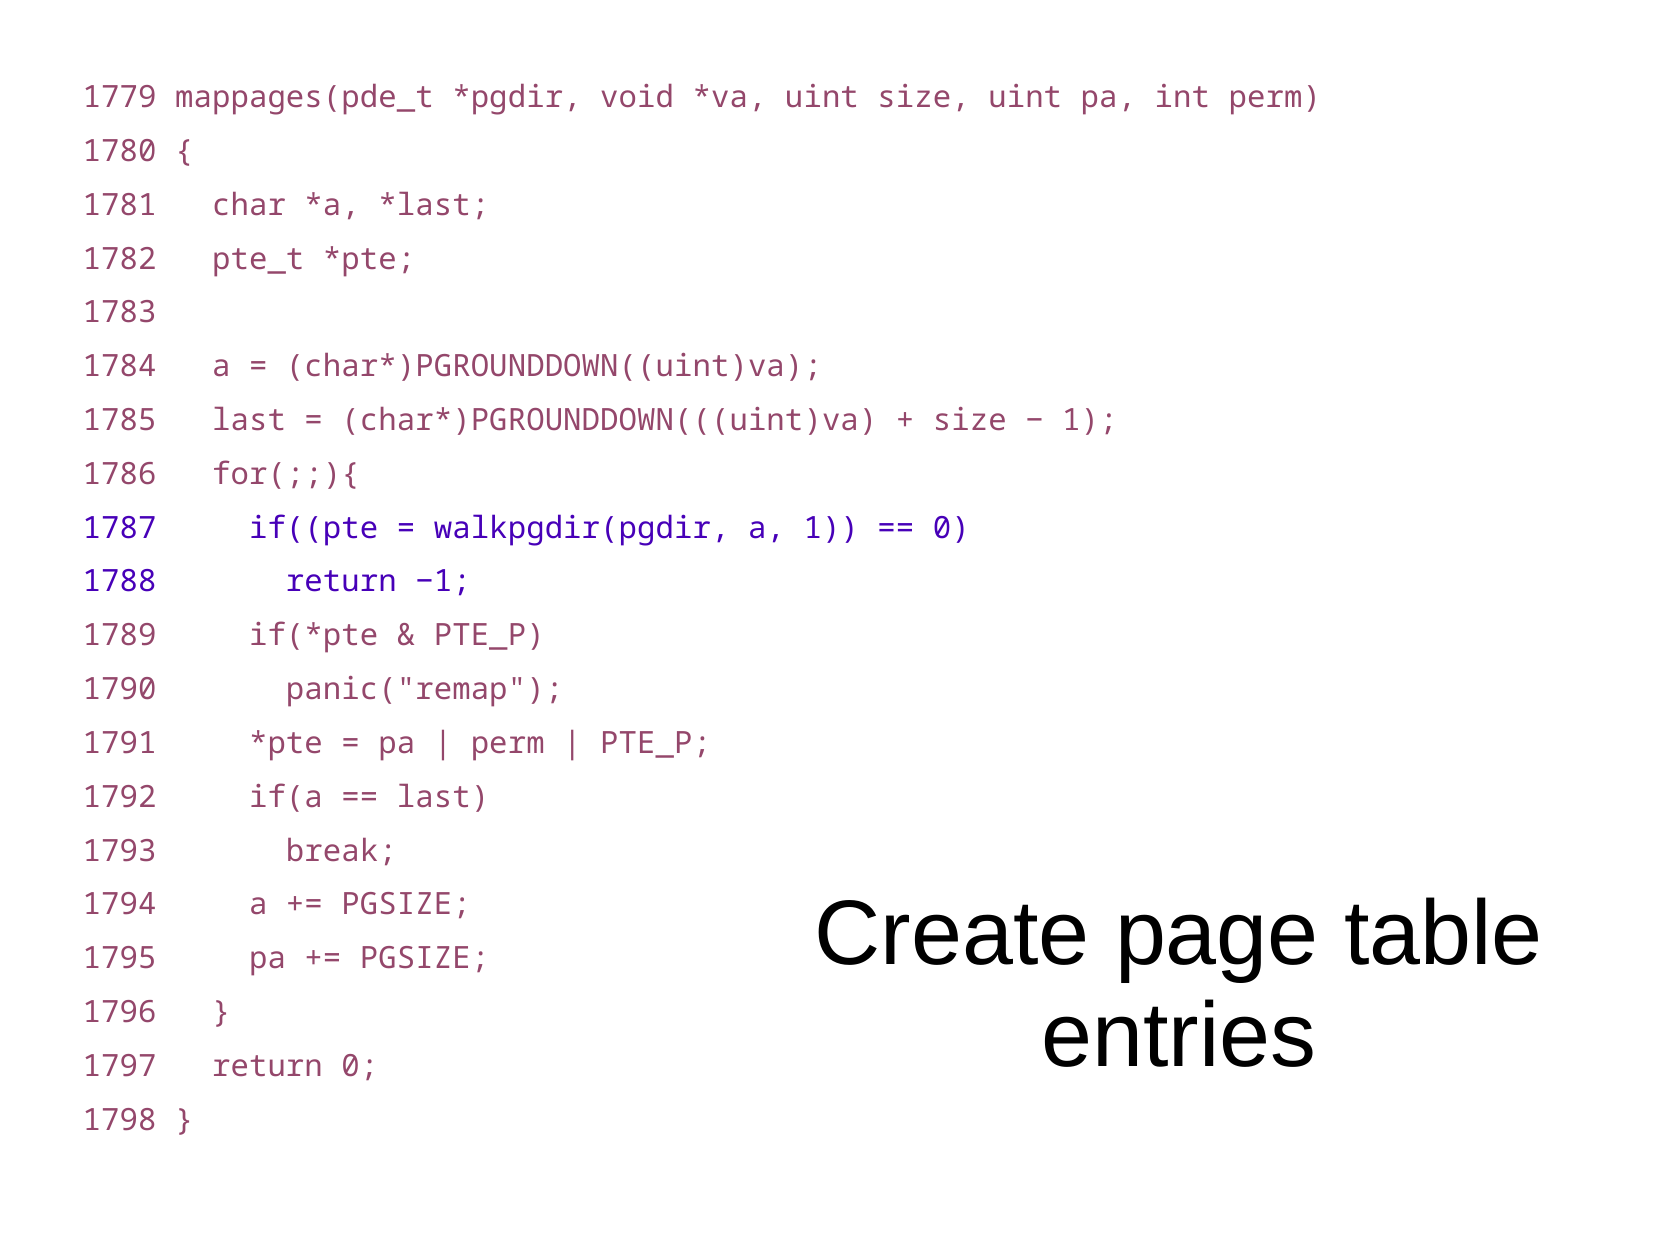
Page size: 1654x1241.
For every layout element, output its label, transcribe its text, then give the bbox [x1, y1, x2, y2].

title Create page table entries [787, 880, 1571, 1088]
list 1779 mappages(pde_t *pgdir, void *va, uint size, uint pa, int perm) 1780 { 1781 char *a, *last; 1782 pte_t *pte; 1783 1784 a = (char*)PGROUNDDOWN((uint)va); 1785 last = (char*)PGROUNDDOWN(((uint)va) + size − 1); 1786 for(;;){ 1787 if((pte = walkpgdir(pgdir, a, 1)) == 0) 1788 return −1; 1789 if(*pte & PTE_P) 1790 panic("remap"); 1791 *pte = pa | perm | PTE_P; 1792 if(a == last) 1793 break; 1794 a += PGSIZE; 1795 pa += PGSIZE; 1796 } 1797 return 0; 1798 } [82, 75, 1571, 1163]
